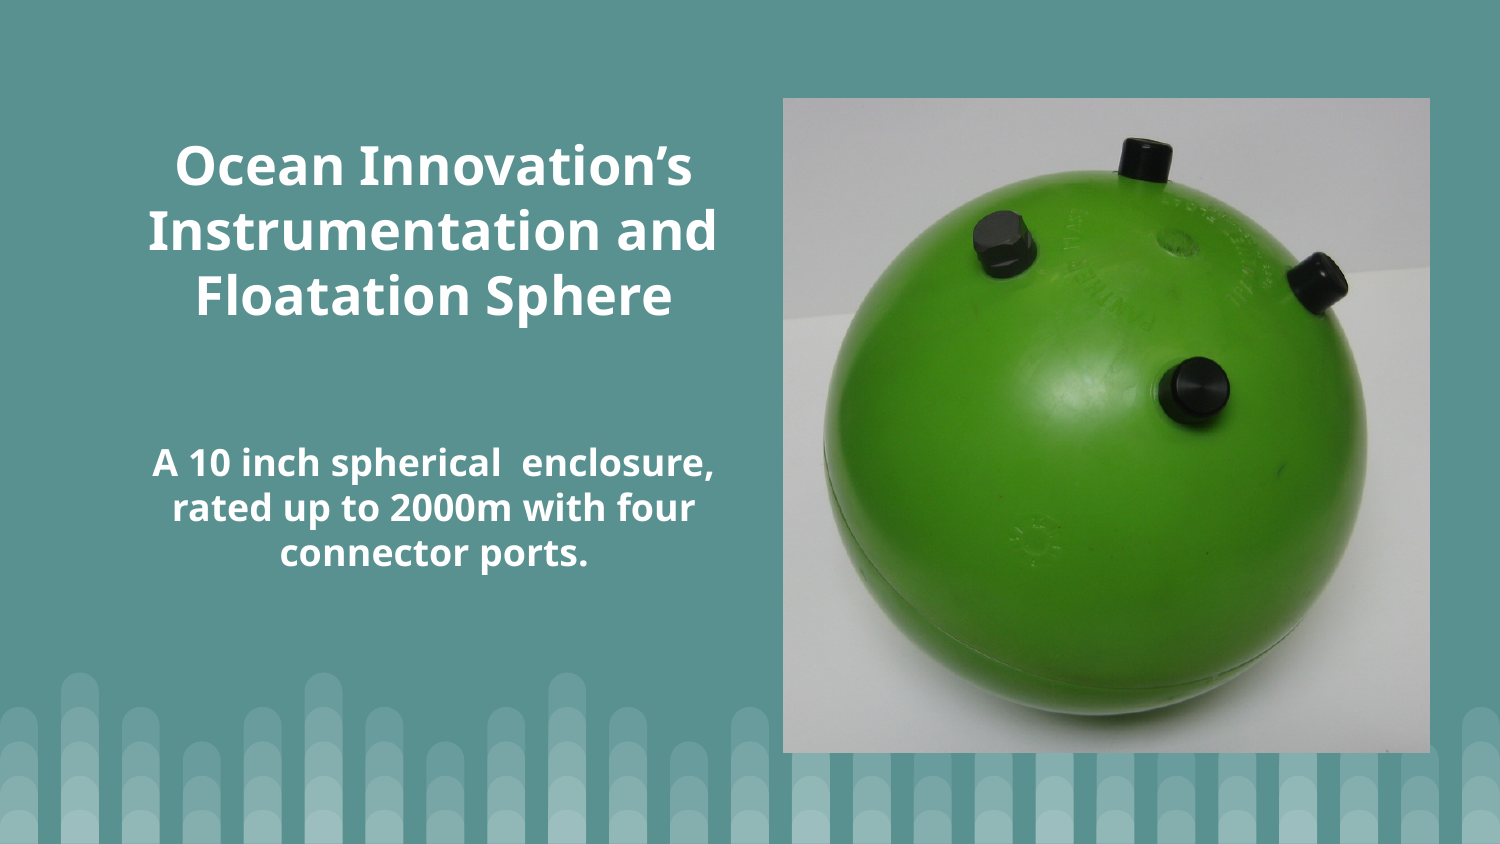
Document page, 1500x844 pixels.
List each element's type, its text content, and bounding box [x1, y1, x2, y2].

title Ocean Innovation’s Instrumentation and Floatation Sphere [111, 98, 758, 359]
list A 10 inch spherical enclosure, rated up to 2000m with four connector ports. [111, 378, 758, 640]
picture [783, 98, 1430, 753]
